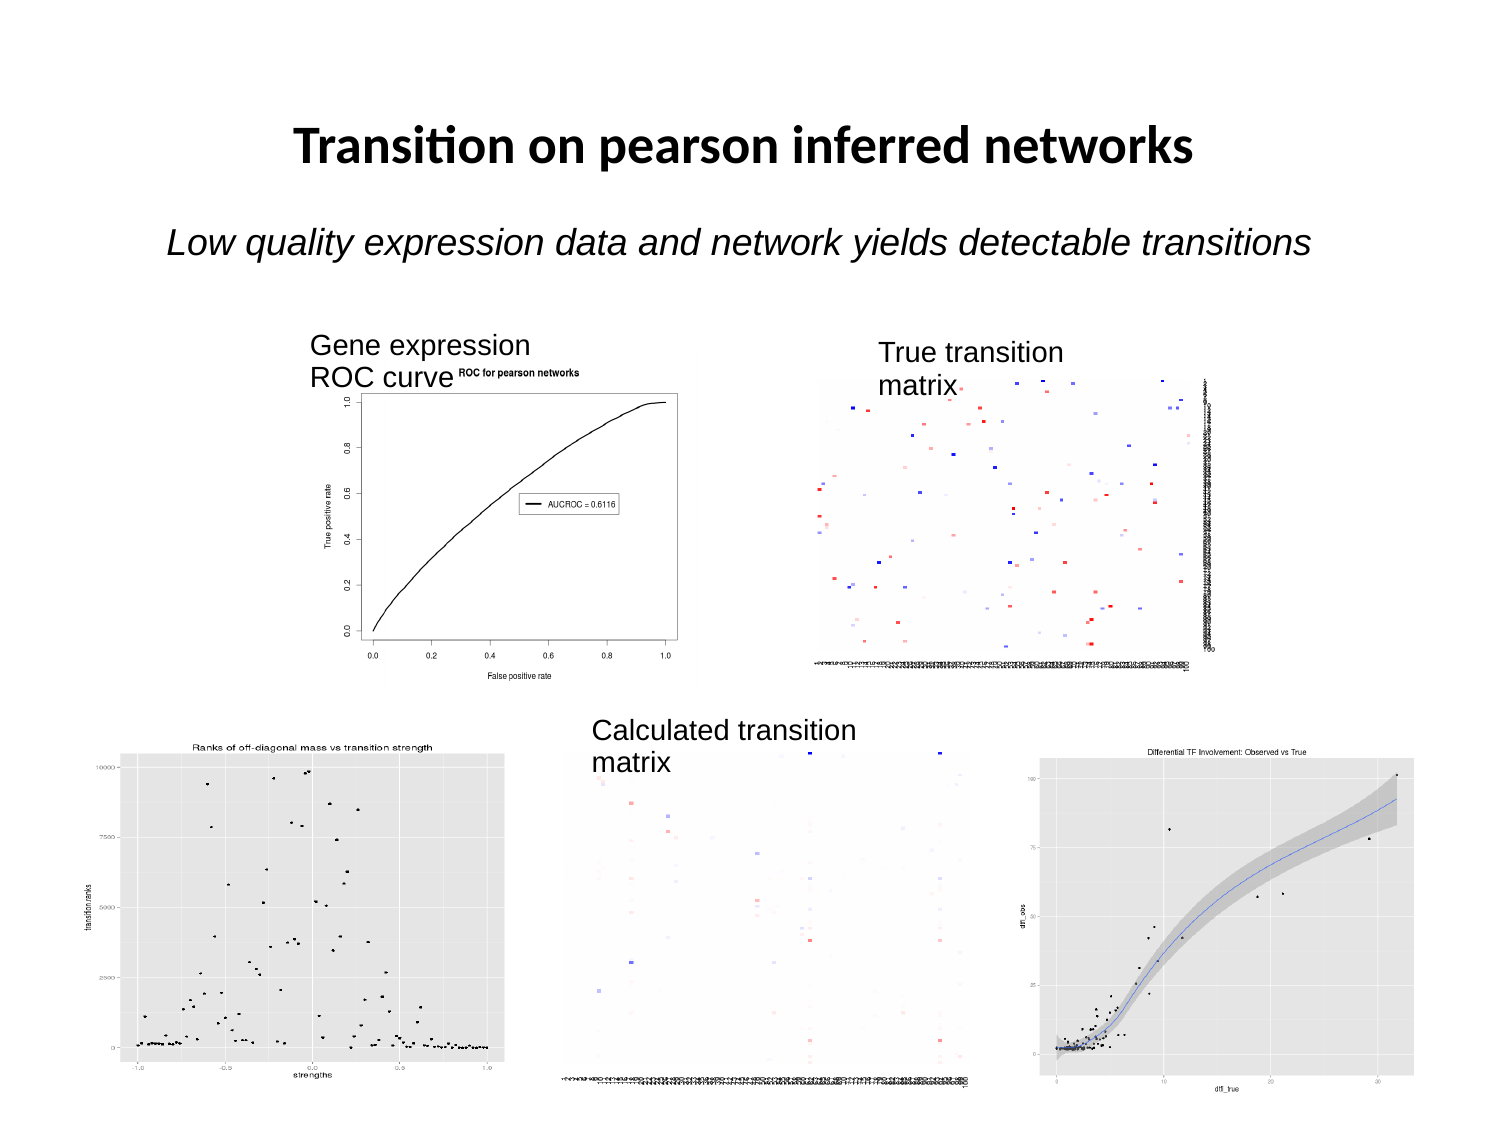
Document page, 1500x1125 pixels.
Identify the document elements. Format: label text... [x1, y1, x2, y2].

title Transition on pearson inferred networks [106, 29, 1382, 271]
picture [552, 746, 974, 1091]
picture [1012, 735, 1424, 1099]
text_box Low quality expression data and network yields detectable transitions [151, 213, 1328, 271]
picture [802, 369, 1216, 676]
text_box Calculated transition matrix [576, 706, 958, 787]
picture [73, 731, 519, 1085]
text_box Gene expression ROC curve [295, 321, 599, 402]
picture [322, 351, 697, 692]
text_box True transition matrix [863, 328, 1166, 410]
